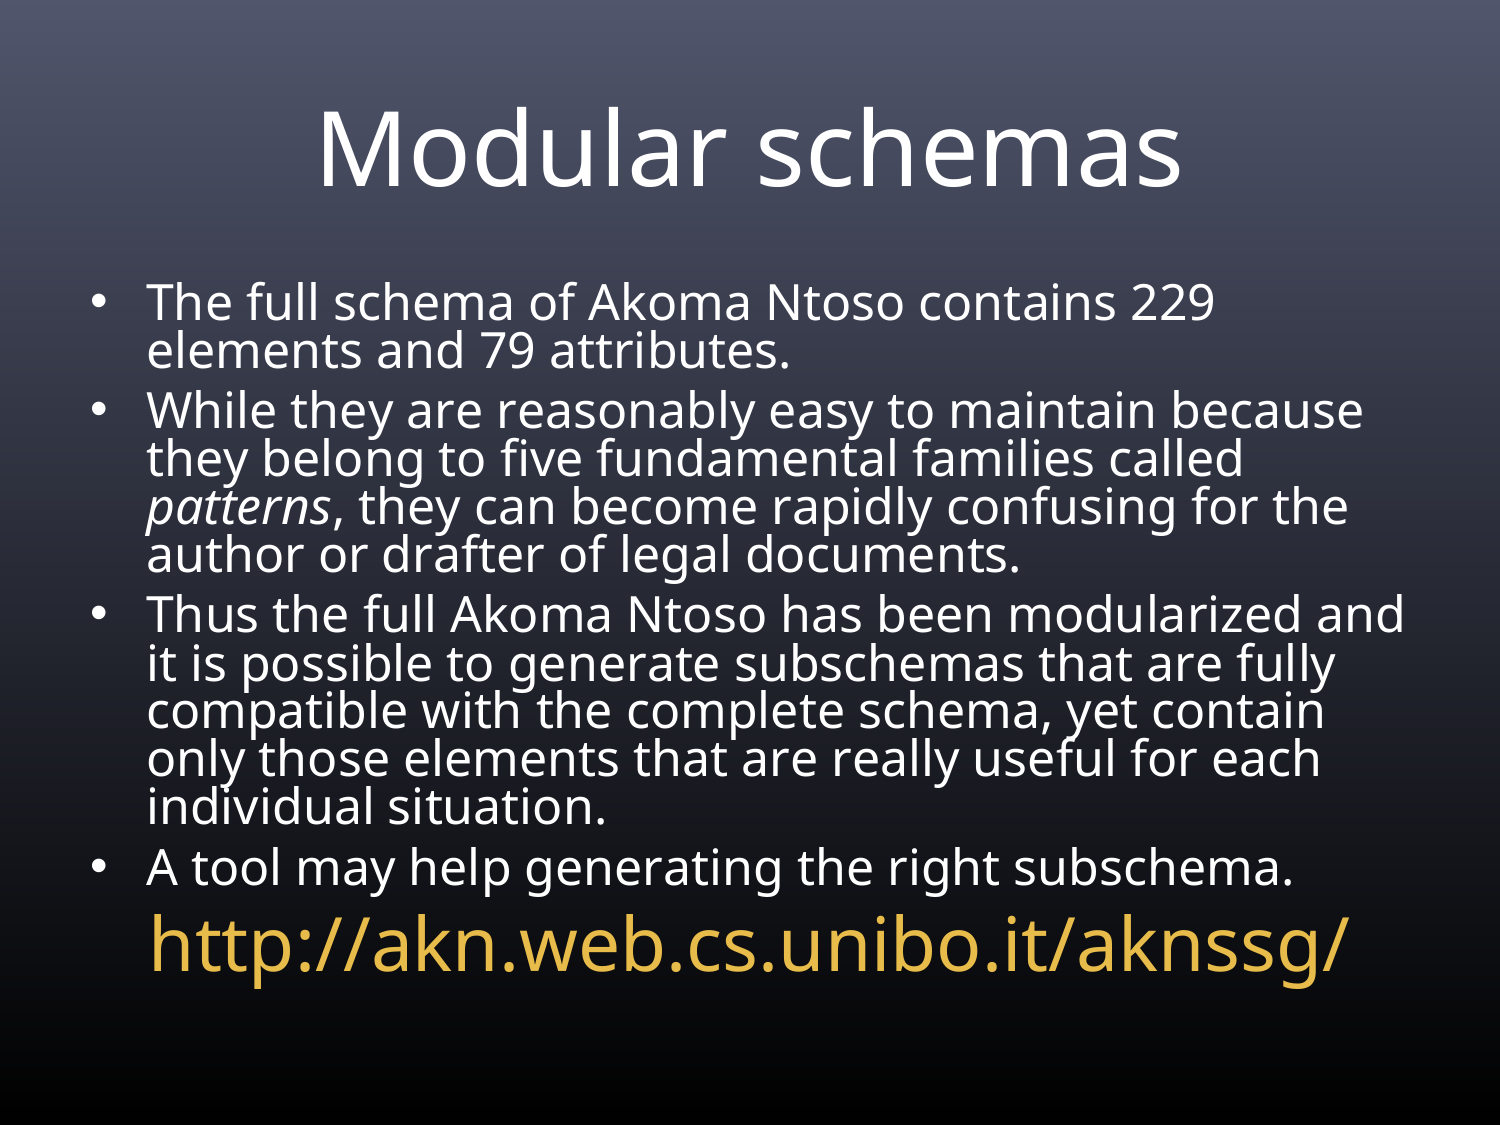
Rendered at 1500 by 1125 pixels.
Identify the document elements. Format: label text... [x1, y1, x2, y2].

list The full schema of Akoma Ntoso contains 229 elements and 79 attributes. While they are reasonably easy to maintain because they belong to five fundamental families called patterns, they can become rapidly confusing for the author or drafter of legal documents. Thus the full Akoma Ntoso has been modularized and it is possible to generate subschemas that are fully compatible with the complete schema, yet contain only those elements that are really useful for each individual situation. A tool may help generating the right subschema. http://akn.web.cs.unibo.it/aknssg/ [75, 250, 1426, 1018]
title Modular schemas [75, 74, 1426, 250]
